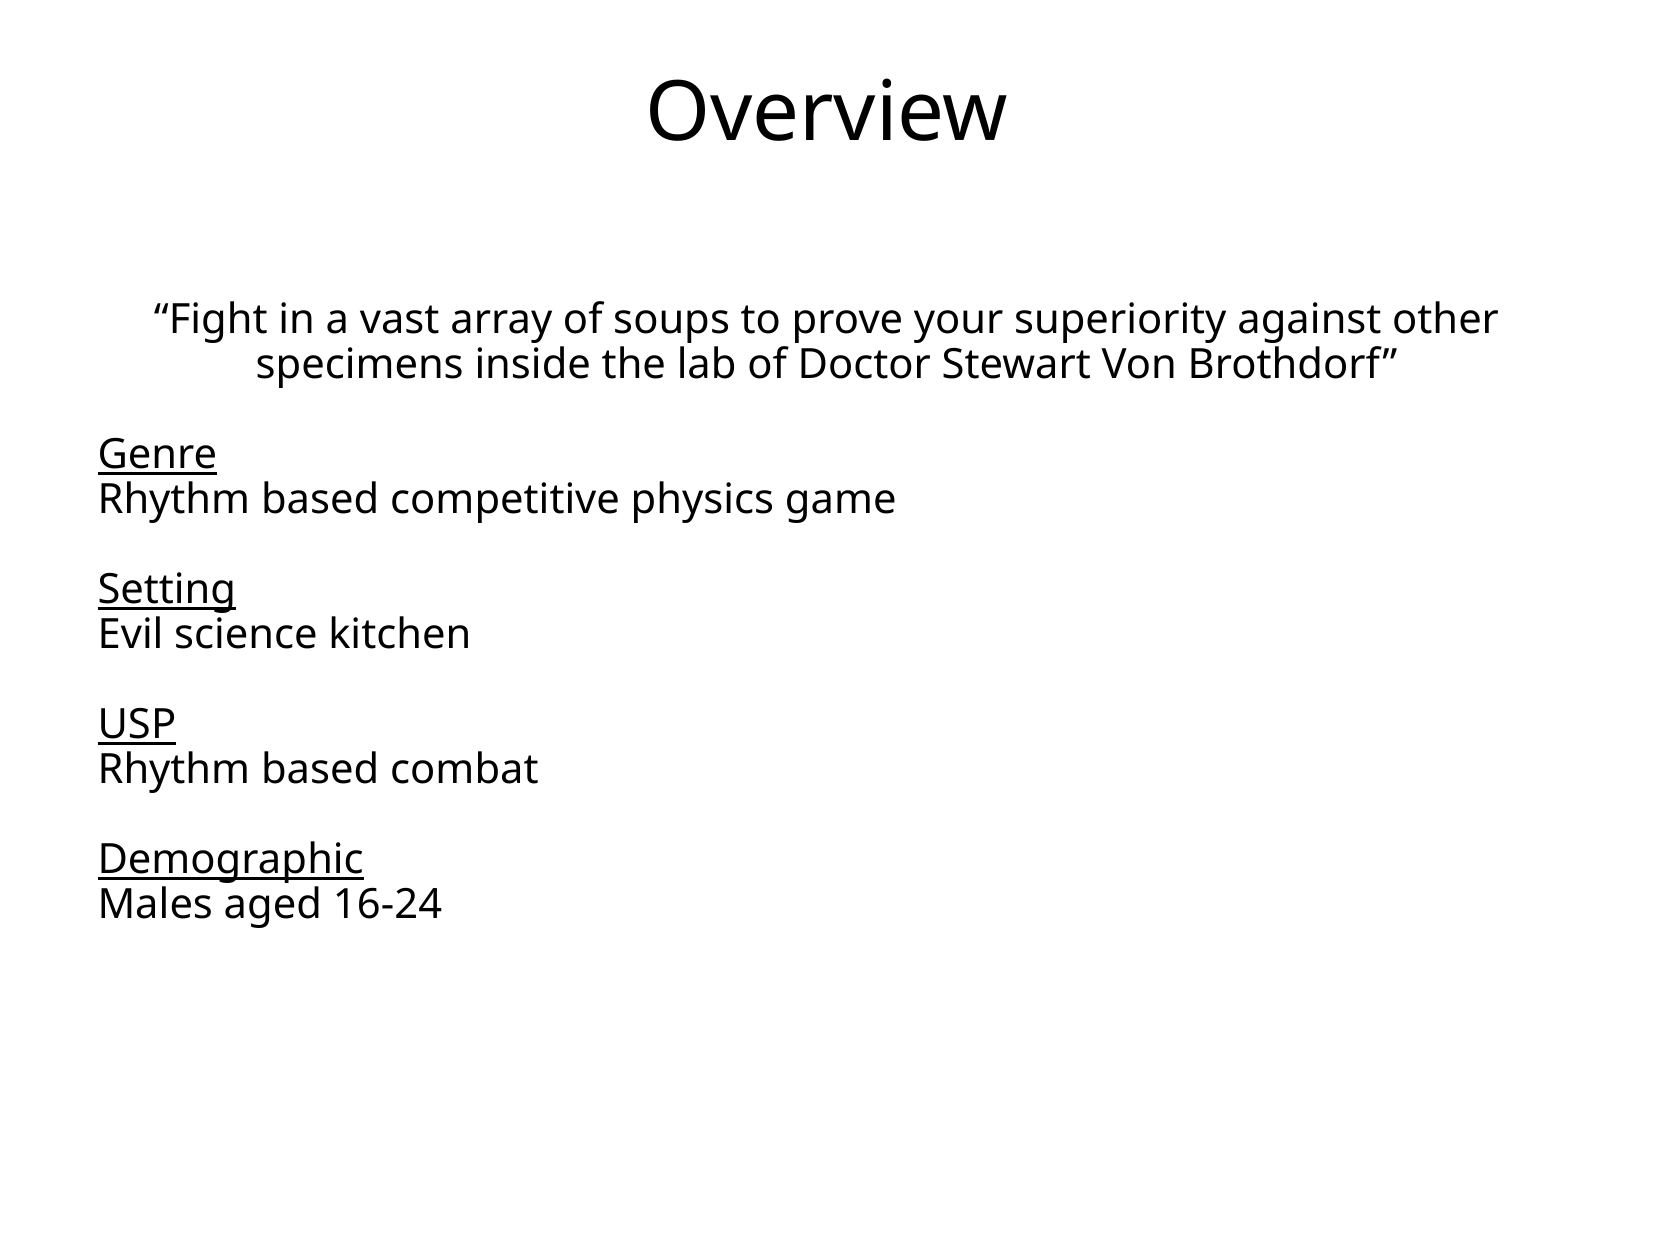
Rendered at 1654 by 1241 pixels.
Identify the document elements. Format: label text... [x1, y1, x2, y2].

list “Fight in a vast array of soups to prove your superiority against other specimens inside the lab of Doctor Stewart Von Brothdorf” Genre Rhythm based competitive physics game Setting Evil science kitchen USP Rhythm based combat Demographic Males aged 16-24 [82, 290, 1571, 1109]
title Overview [82, 49, 1571, 257]
